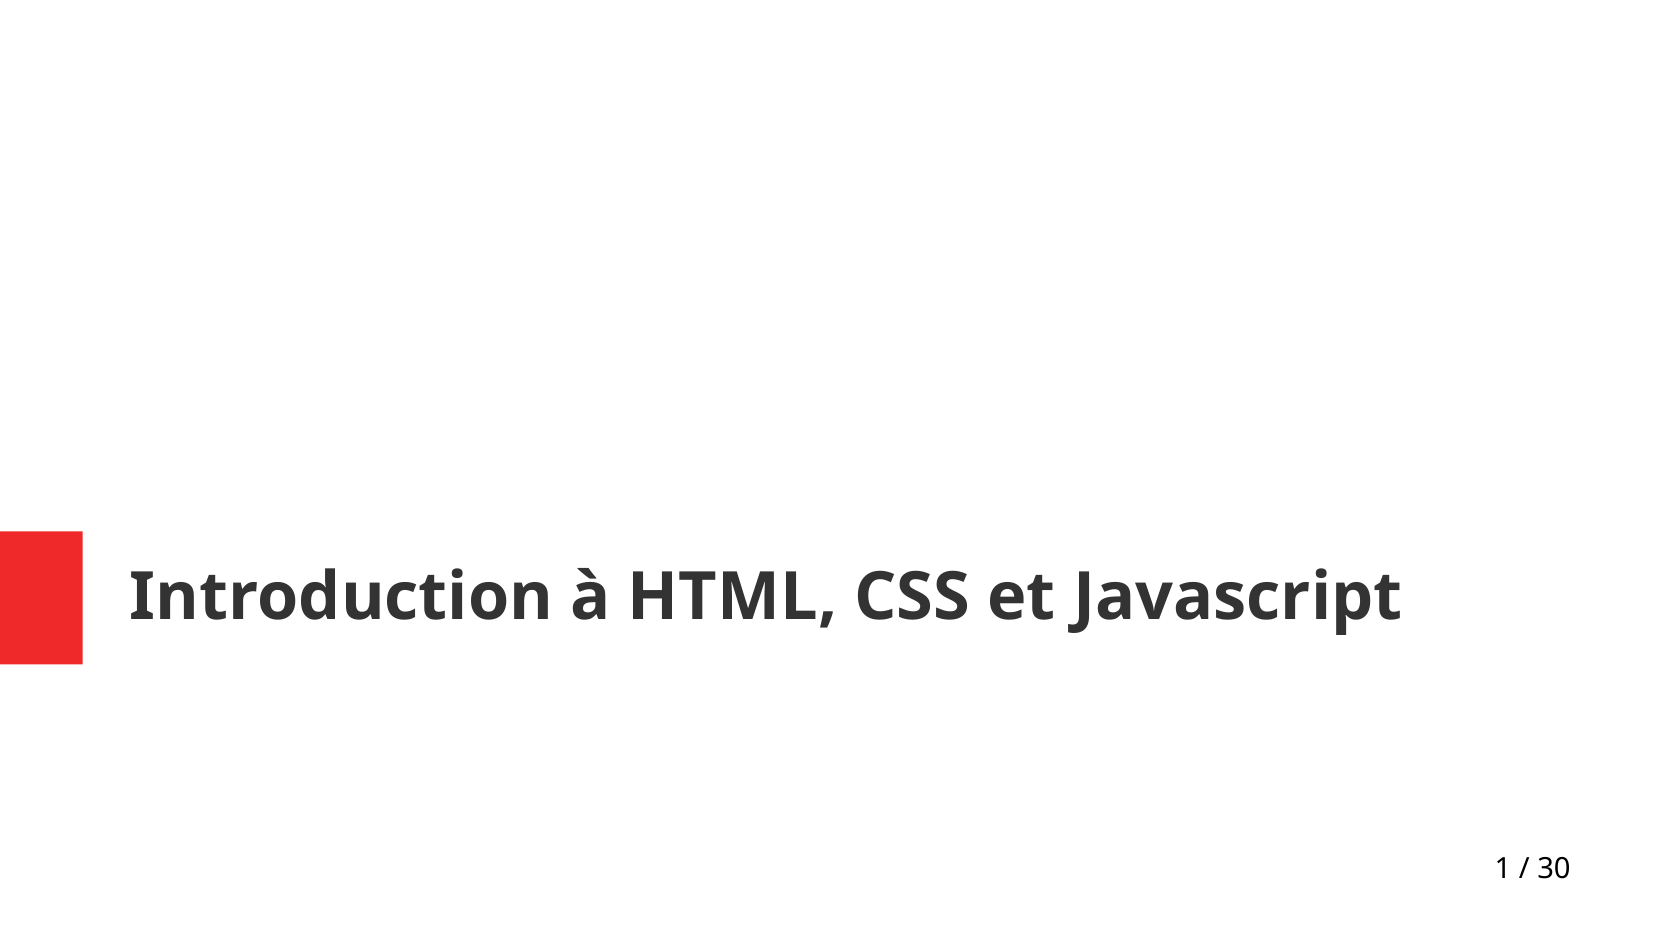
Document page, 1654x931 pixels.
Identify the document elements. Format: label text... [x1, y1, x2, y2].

title Introduction à HTML, CSS et Javascript [129, 504, 1536, 683]
